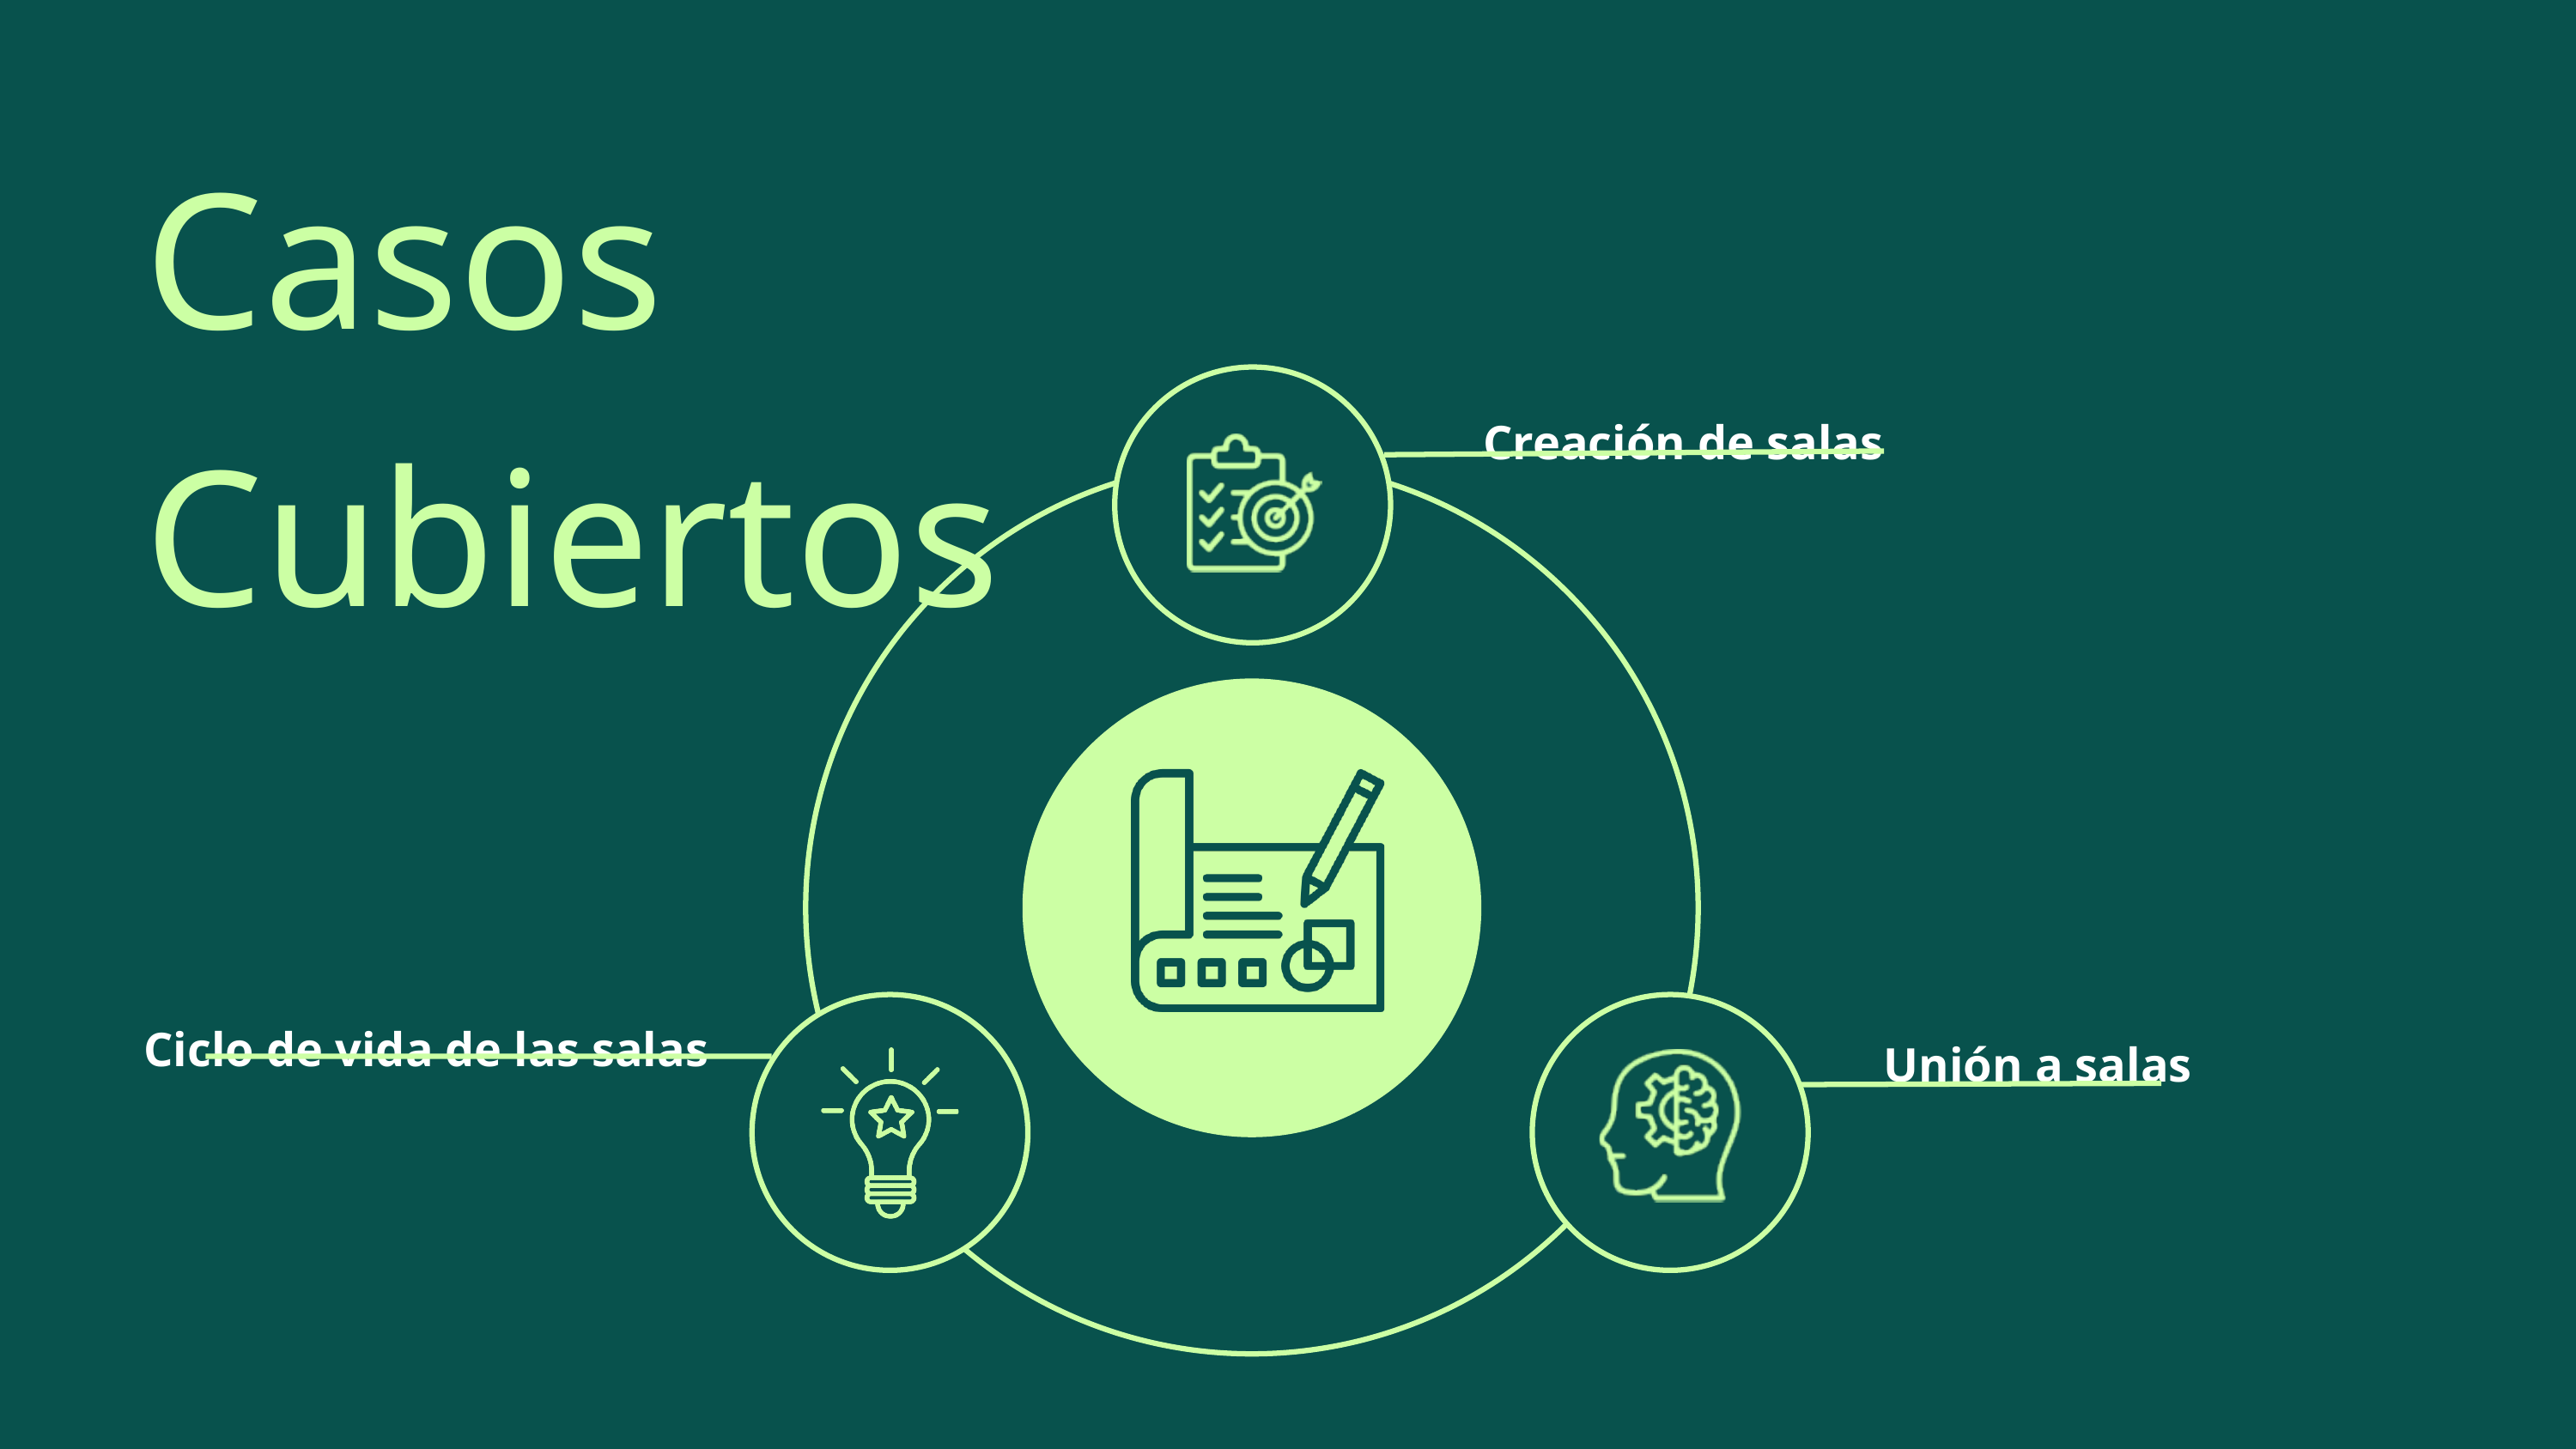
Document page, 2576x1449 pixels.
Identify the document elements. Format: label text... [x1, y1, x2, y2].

text_box Ciclo de vida de las salas [118, 984, 709, 1076]
text_box Unión a salas [1883, 999, 2297, 1091]
text_box Creación de salas [1440, 378, 1884, 452]
text_box Creación de salas [1440, 454, 1884, 470]
text_box Casos Cubiertos [144, 89, 1440, 645]
text_box [751, 503, 1808, 1355]
